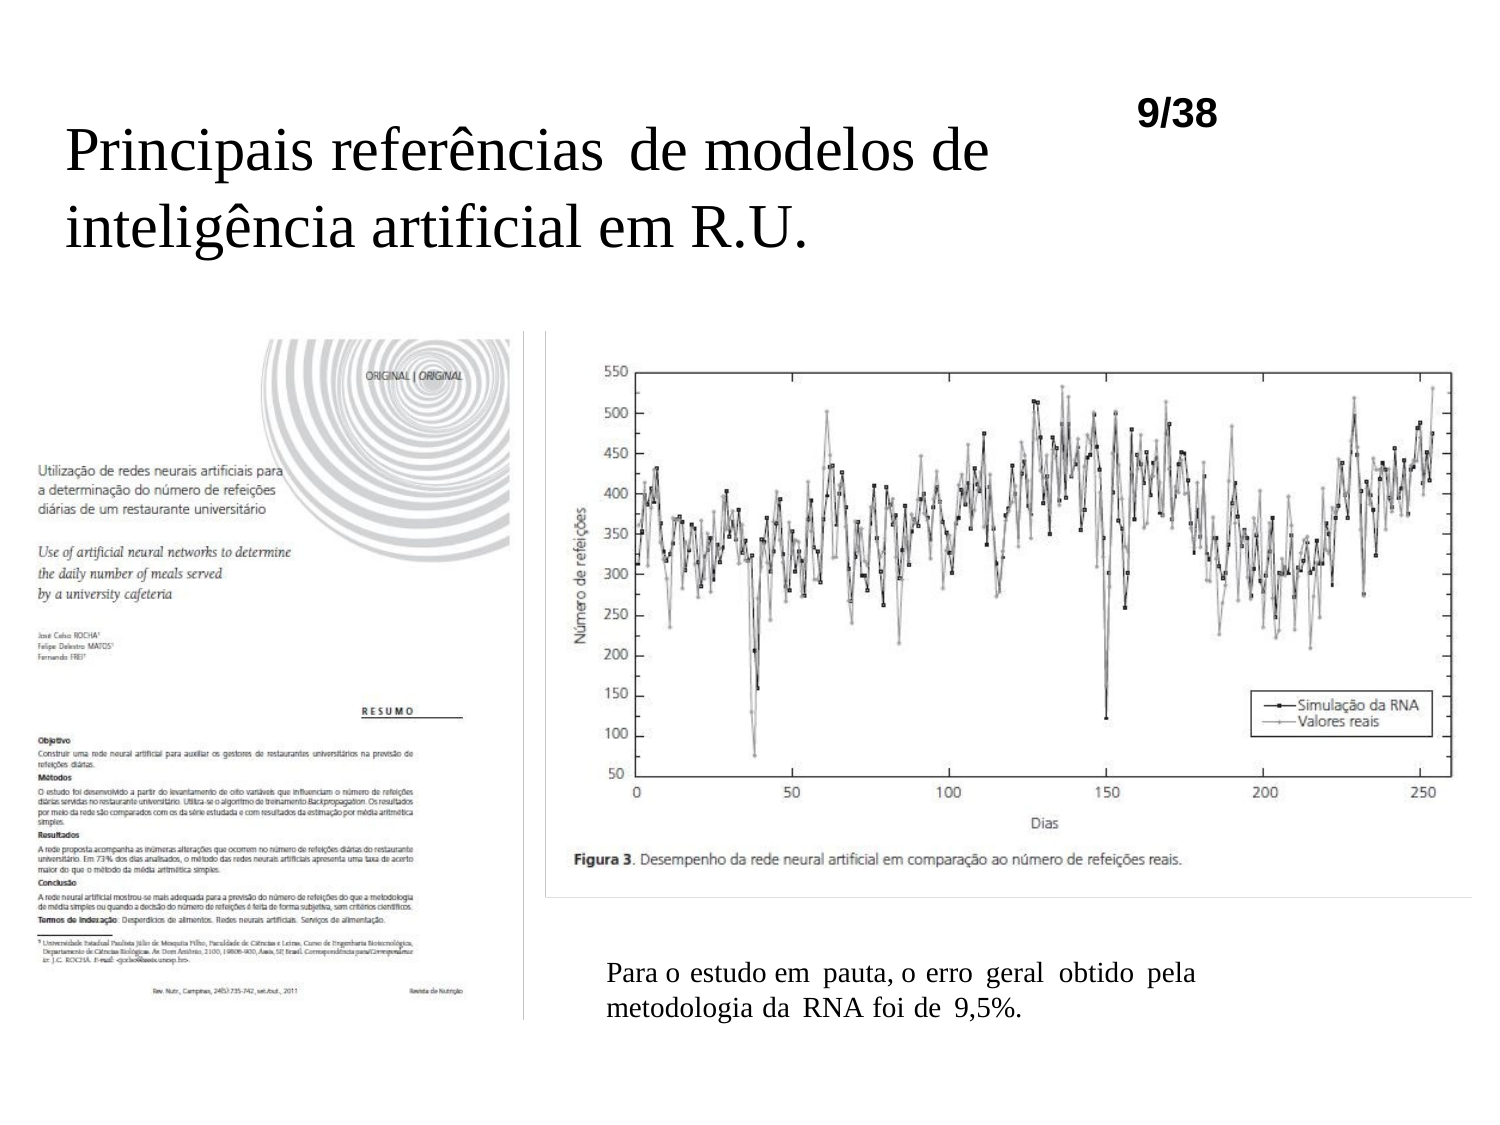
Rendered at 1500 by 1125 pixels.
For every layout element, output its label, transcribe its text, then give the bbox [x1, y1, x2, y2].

text_box [17, 331, 524, 1021]
text_box [545, 331, 1472, 898]
text_box Principais referências de modelos de [51, 97, 1449, 223]
text_box 9/38 [1122, 82, 1335, 144]
text_box Para o estudo em pauta, o erro geral obtido pela metodologia da RNA foi de 9,5%. [592, 897, 1449, 1082]
text_box inteligência artificial em R.U. [63, 223, 1039, 264]
